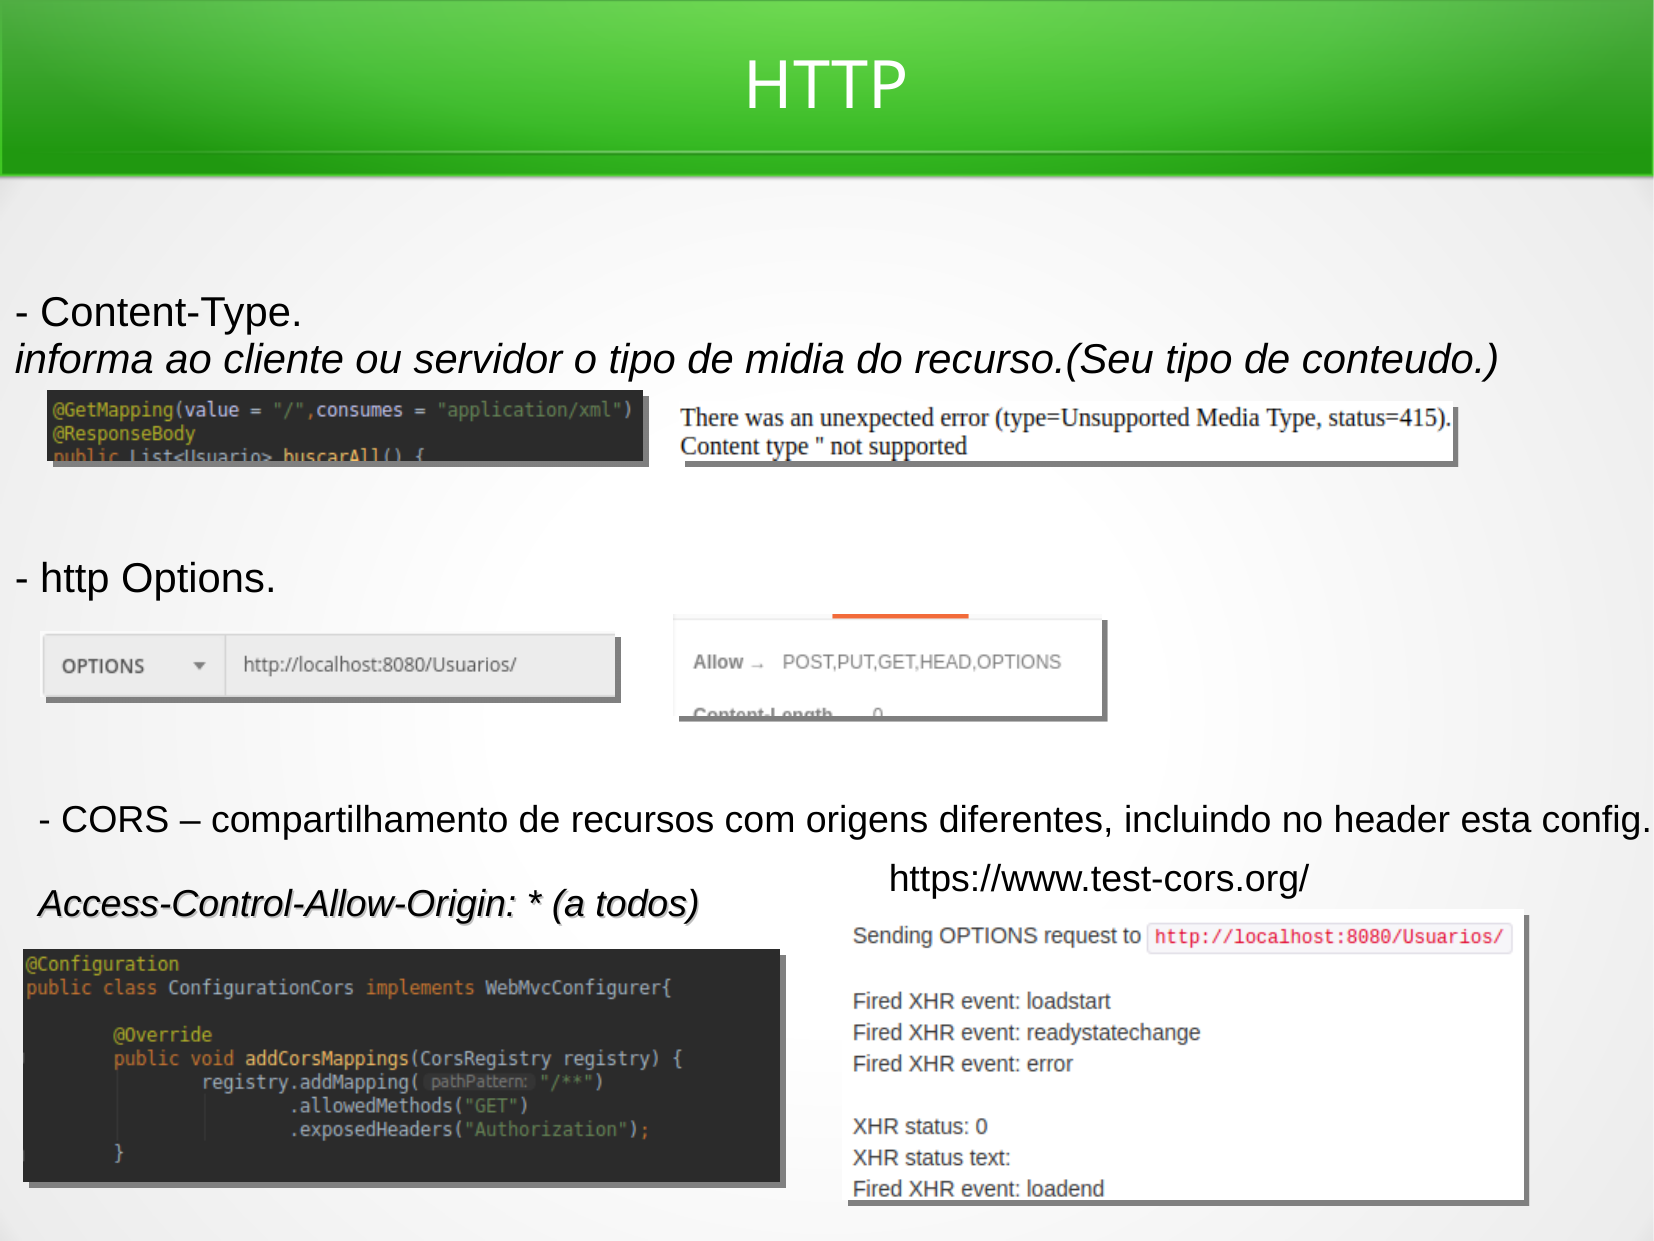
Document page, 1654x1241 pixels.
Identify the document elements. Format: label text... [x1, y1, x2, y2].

text_box - http Options. [0, 547, 910, 697]
text_box https://www.test-cors.org/ [874, 850, 1325, 908]
picture [0, 0, 1654, 1241]
text_box - CORS – compartilhamento de recursos com origens diferentes, incluindo no header esta config. Access-Control-Allow-Origin: * (a todos) [23, 791, 1654, 933]
text_box - Content-Type. informa ao cliente ou servidor o tipo de midia do recurso.(Seu tipo de conteudo.) [0, 281, 1544, 436]
title HTTP [82, 11, 1571, 154]
